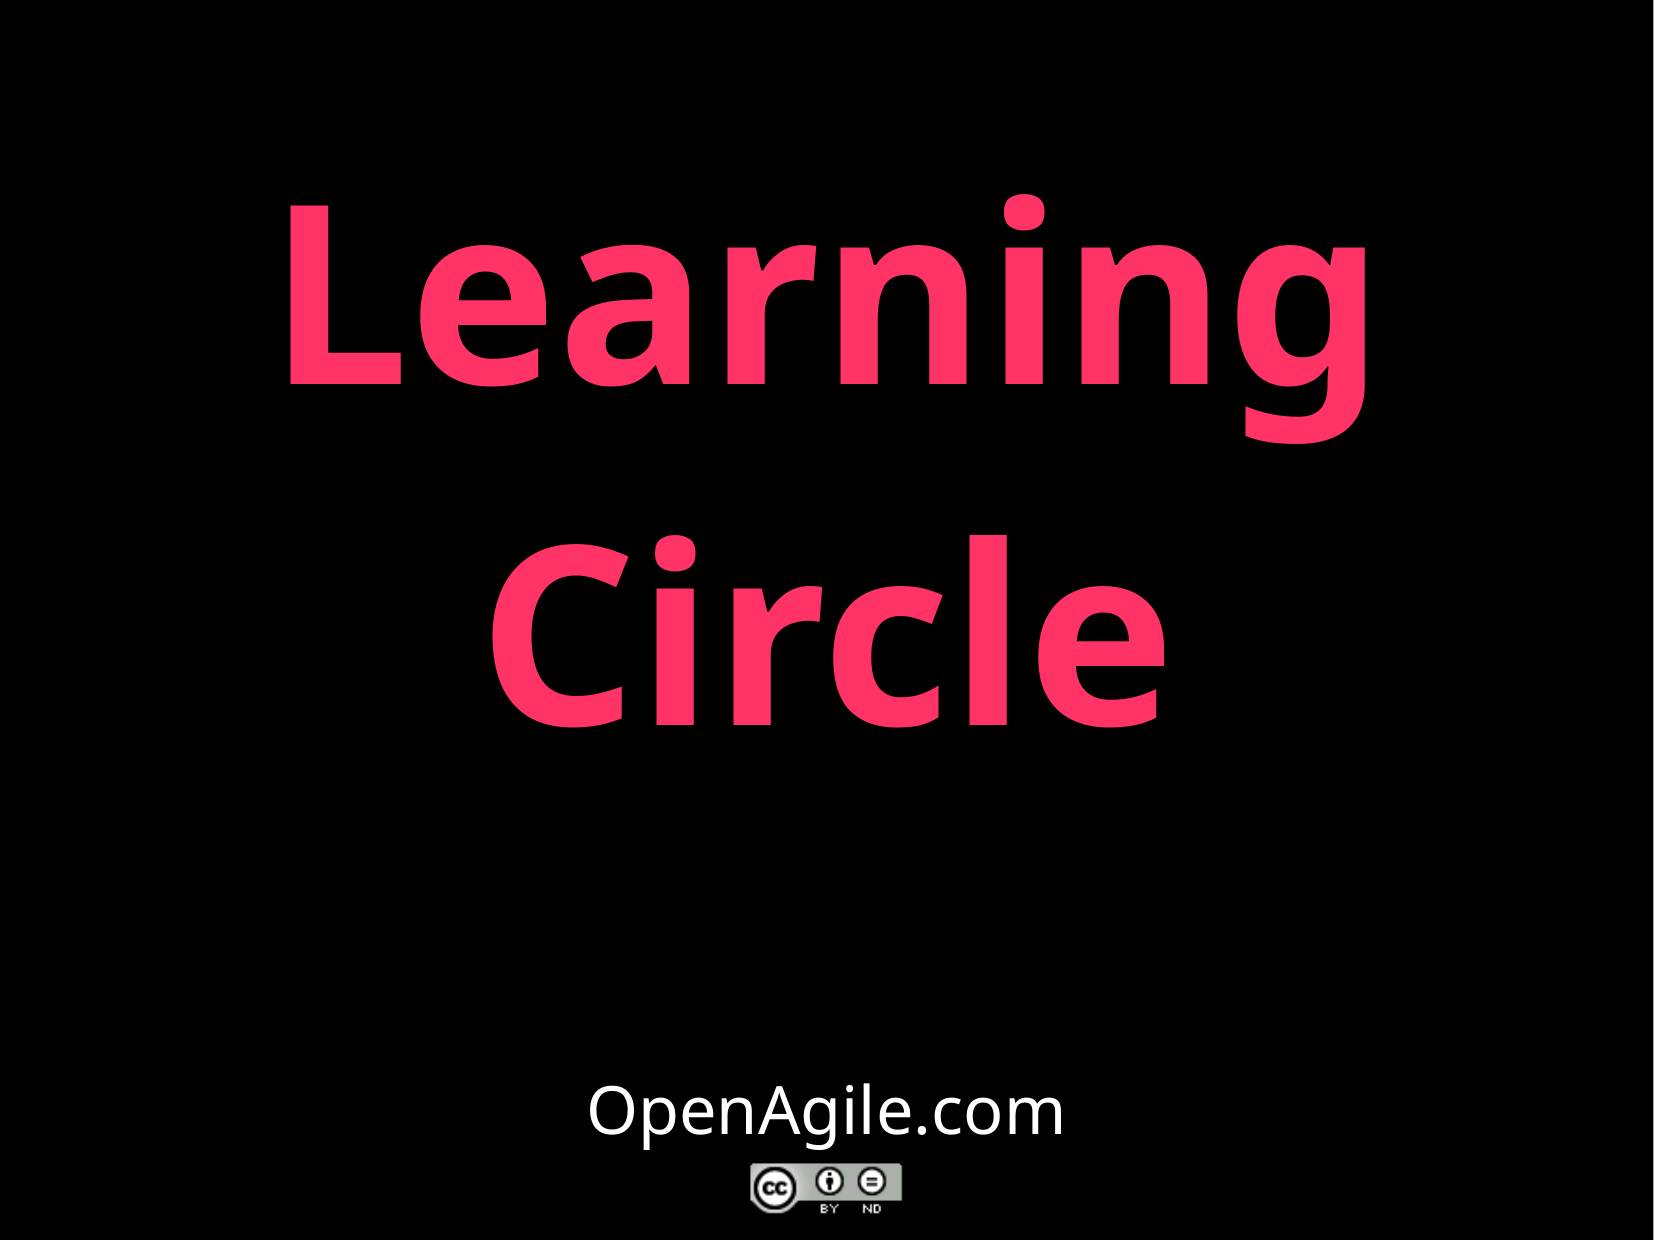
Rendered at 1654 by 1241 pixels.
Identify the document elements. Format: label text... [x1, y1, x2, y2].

picture [749, 1162, 904, 1217]
title Learning Circle [59, 36, 1595, 879]
